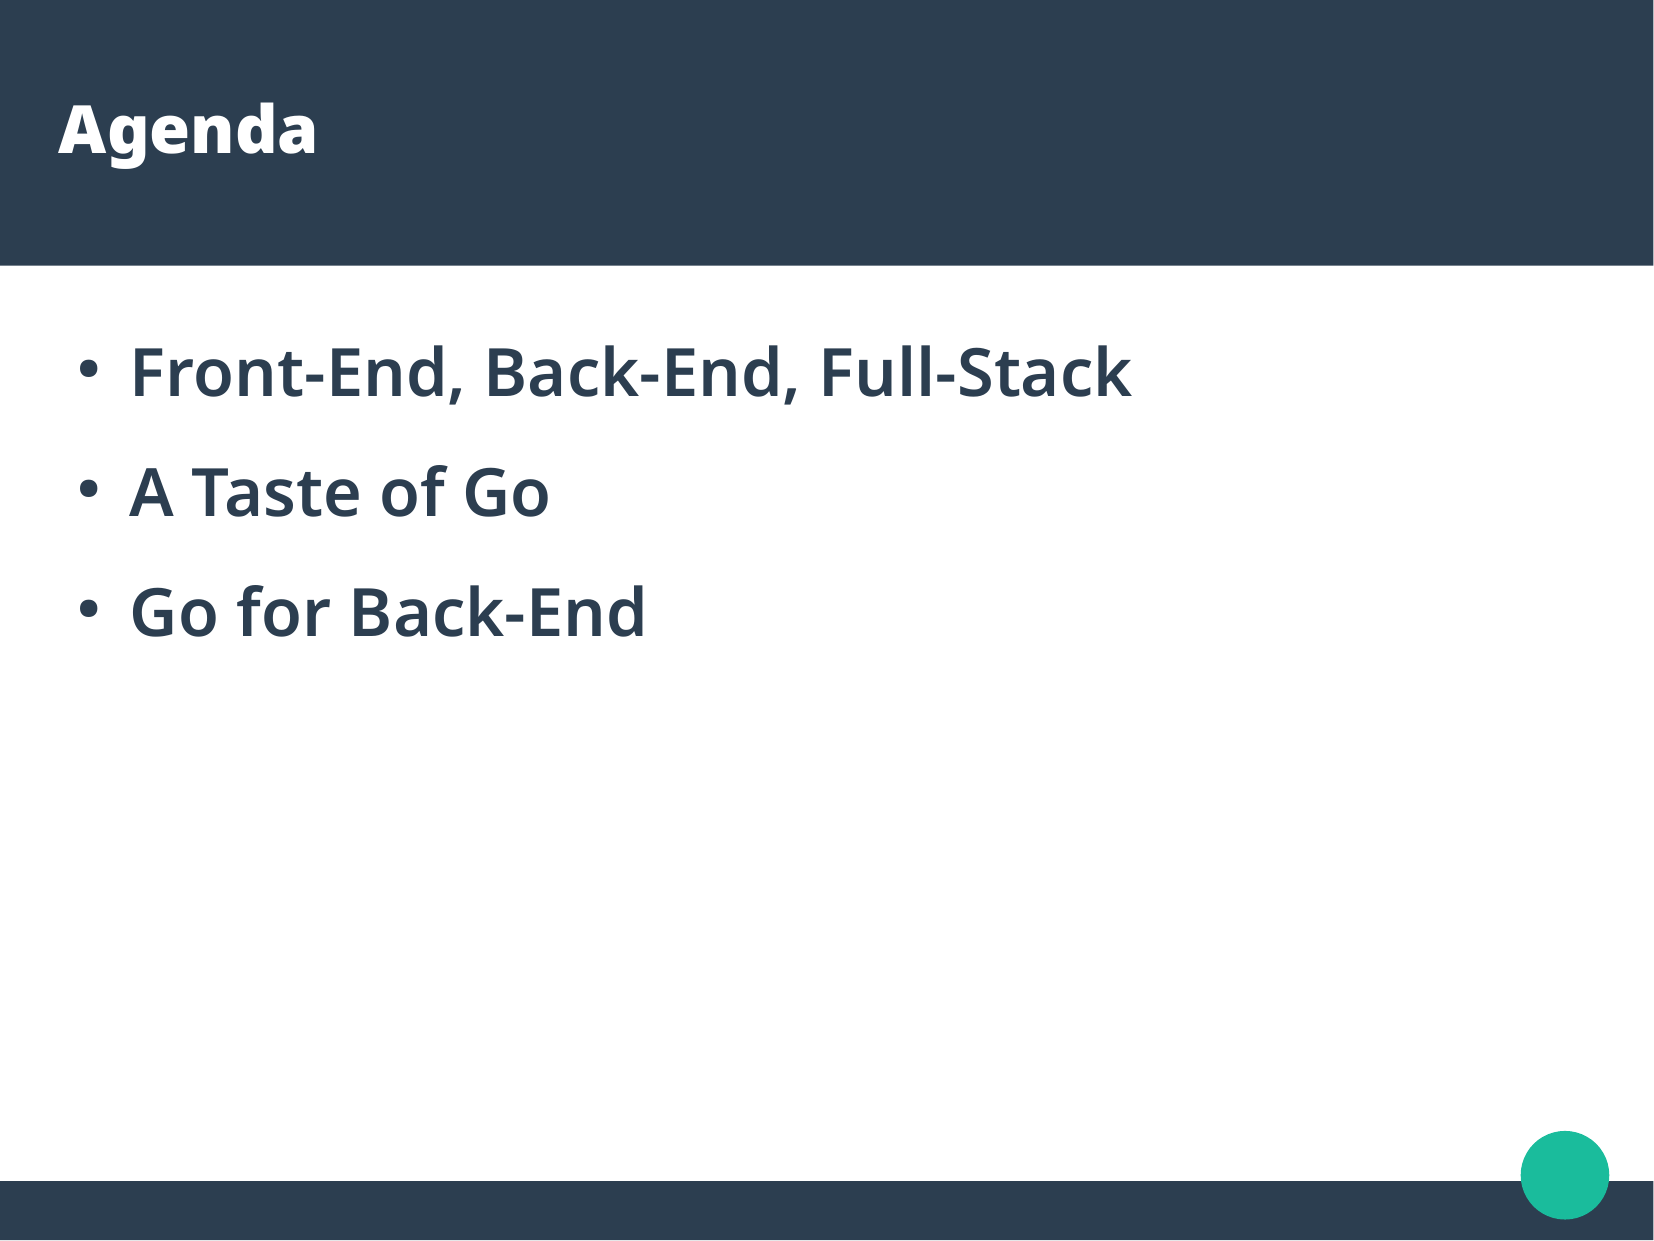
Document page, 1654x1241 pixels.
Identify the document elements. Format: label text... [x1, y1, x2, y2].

list Front-End, Back-End, Full-Stack A Taste of Go Go for Back-End [59, 324, 1595, 1152]
title Agenda [59, 49, 1595, 207]
